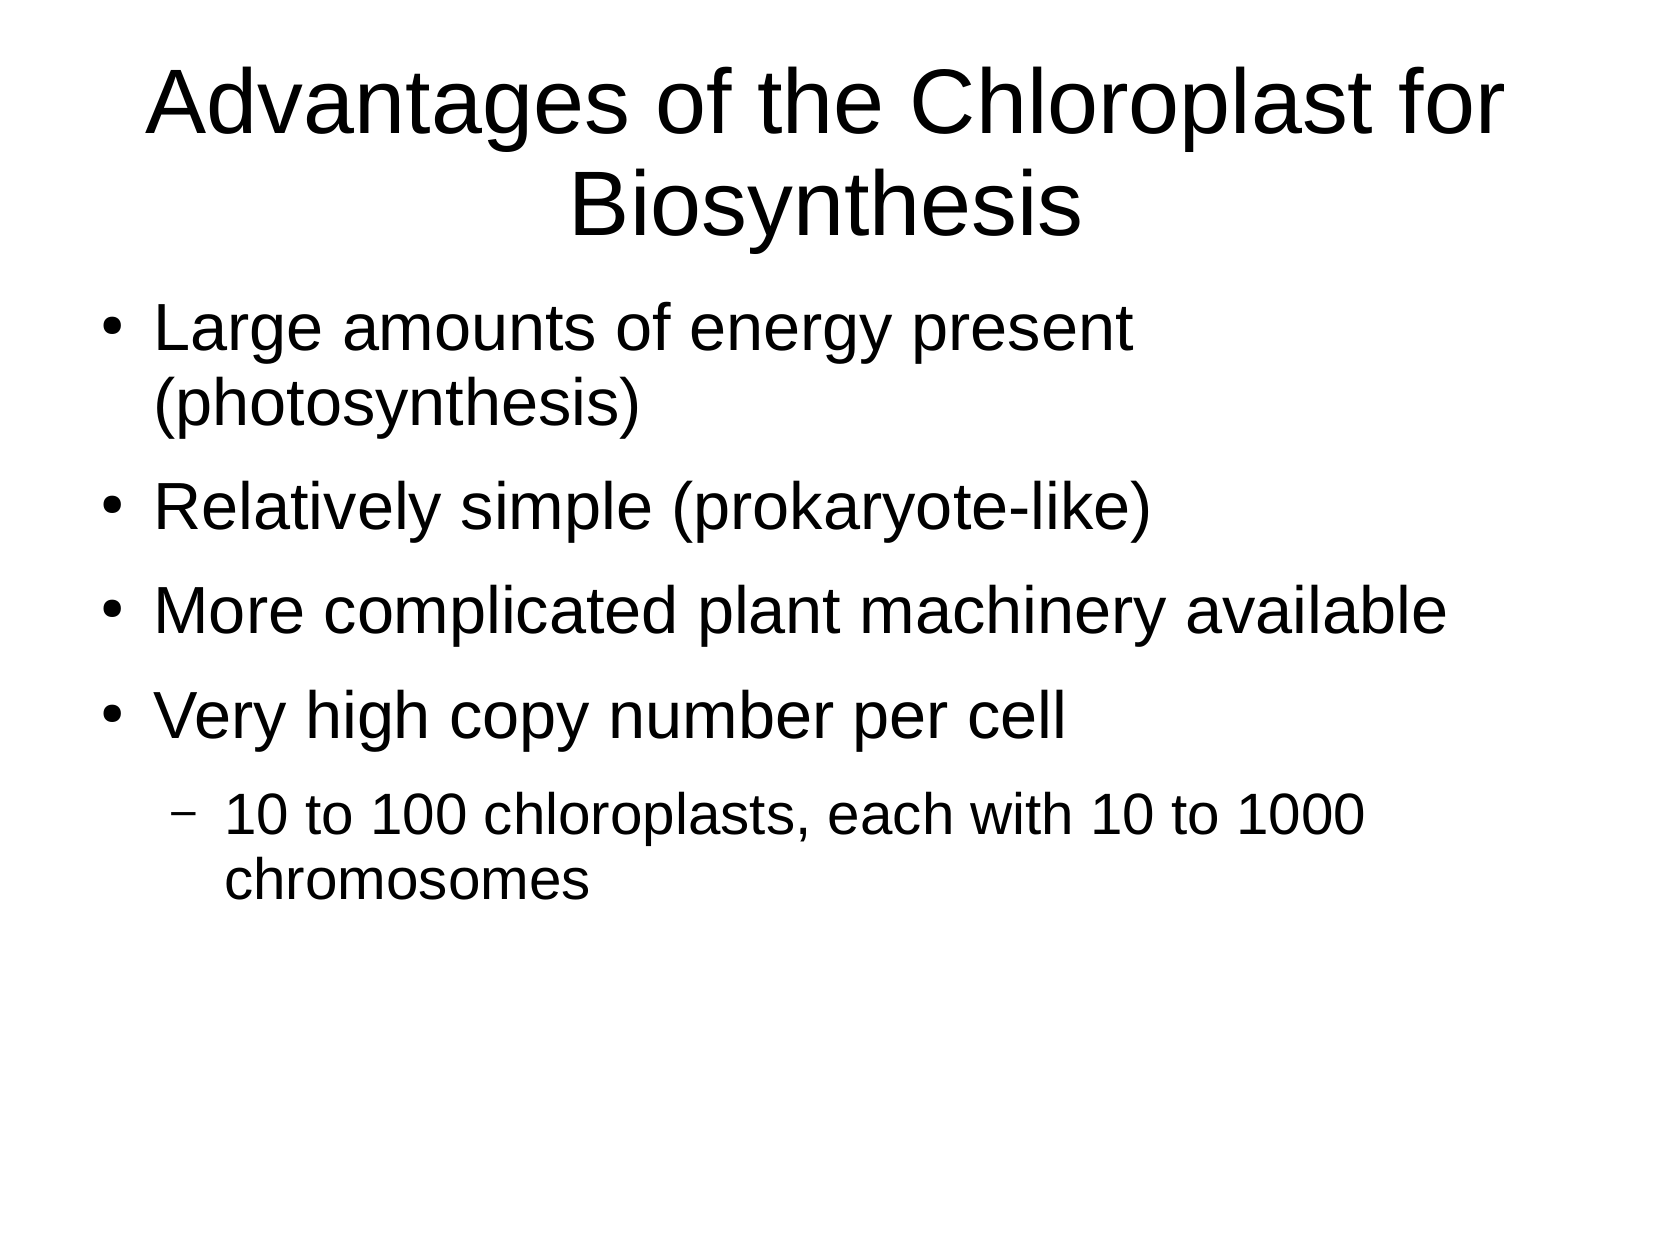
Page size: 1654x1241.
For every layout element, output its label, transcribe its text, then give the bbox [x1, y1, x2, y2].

list Large amounts of energy present (photosynthesis) Relatively simple (prokaryote-like) More complicated plant machinery available Very high copy number per cell 10 to 100 chloroplasts, each with 10 to 1000 chromosomes [82, 290, 1538, 1010]
title Advantages of the Chloroplast for Biosynthesis [82, 49, 1571, 257]
